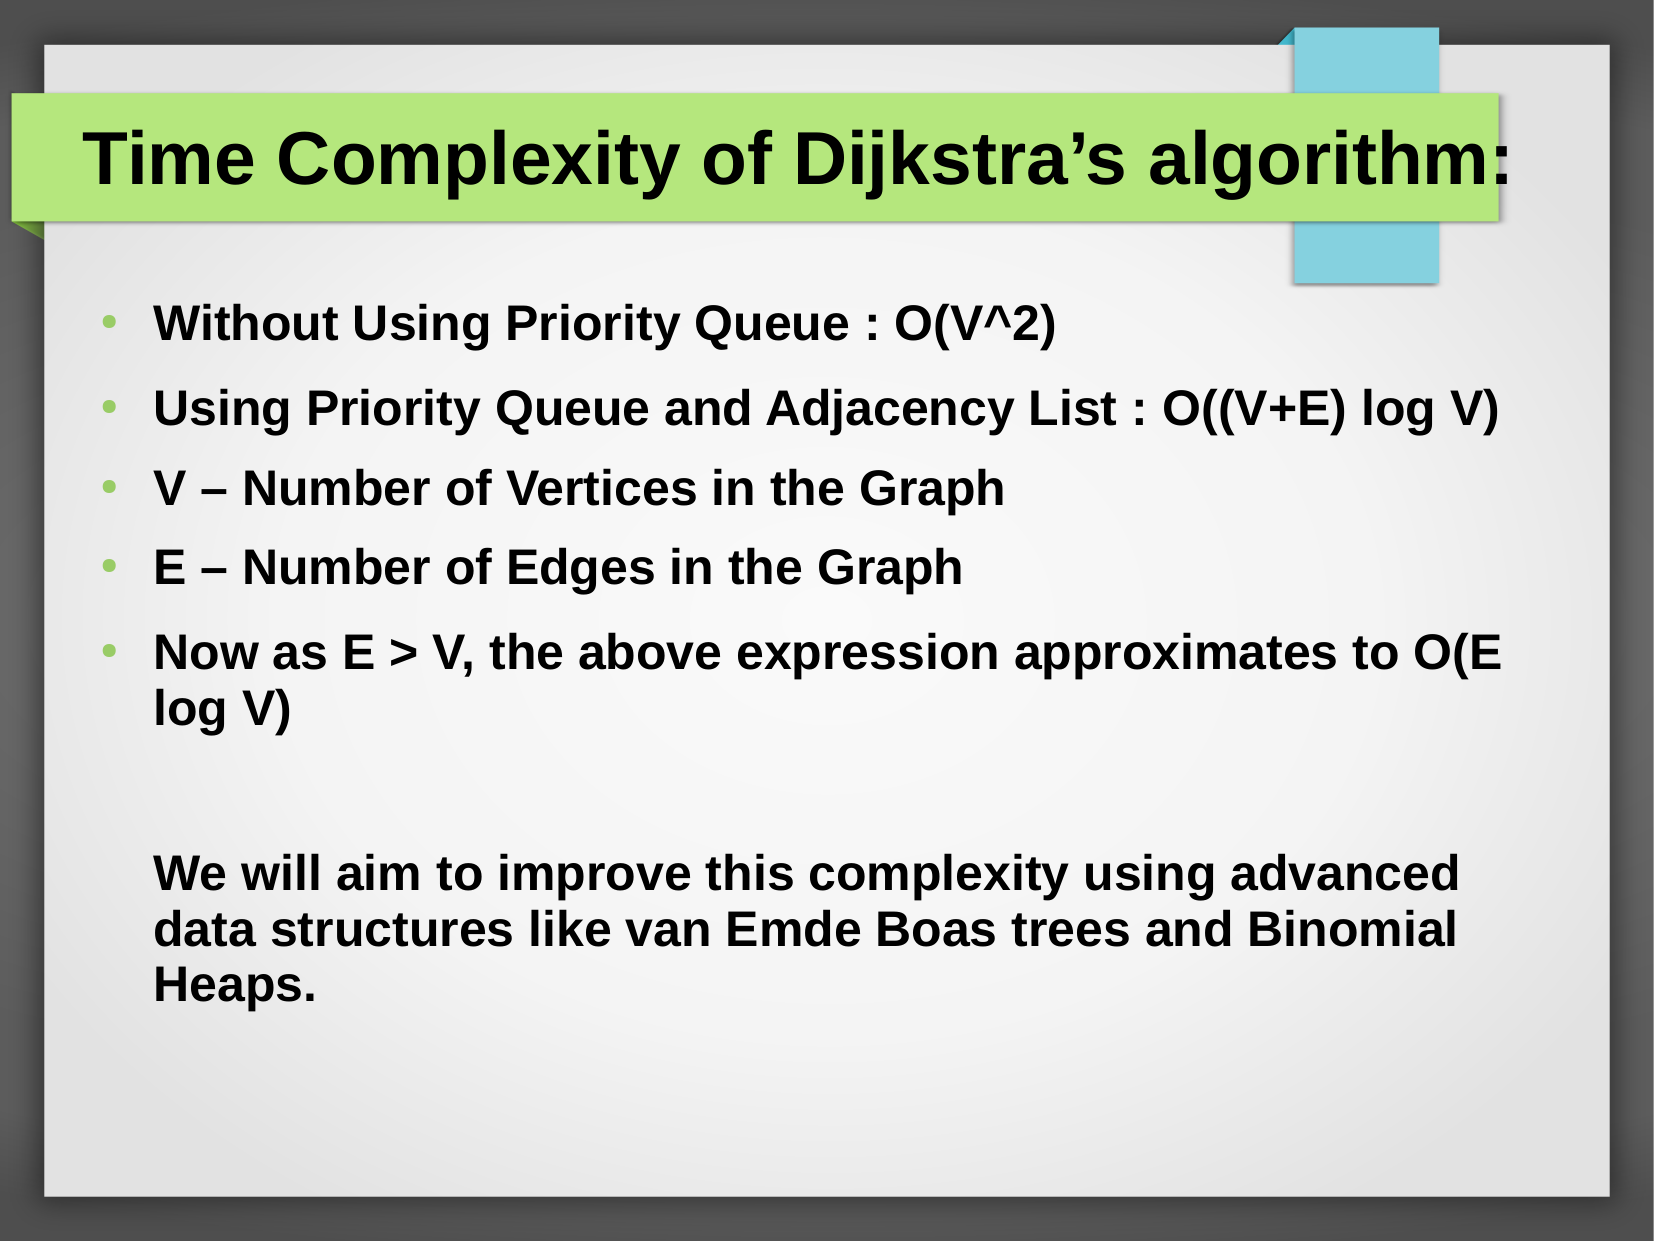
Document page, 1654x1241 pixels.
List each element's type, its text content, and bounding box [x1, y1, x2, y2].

picture [0, 0, 1654, 1241]
list Without Using Priority Queue : O(V^2) Using Priority Queue and Adjacency List : O((V+E) log V) V – Number of Vertices in the Graph E – Number of Edges in the Graph Now as E > V, the above expression approximates to O(E log V) We will aim to improve this complexity using advanced data structures like van Emde Boas trees and Binomial Heaps. [82, 295, 1548, 1158]
title Time Complexity of Dijkstra’s algorithm: [82, 69, 1583, 249]
